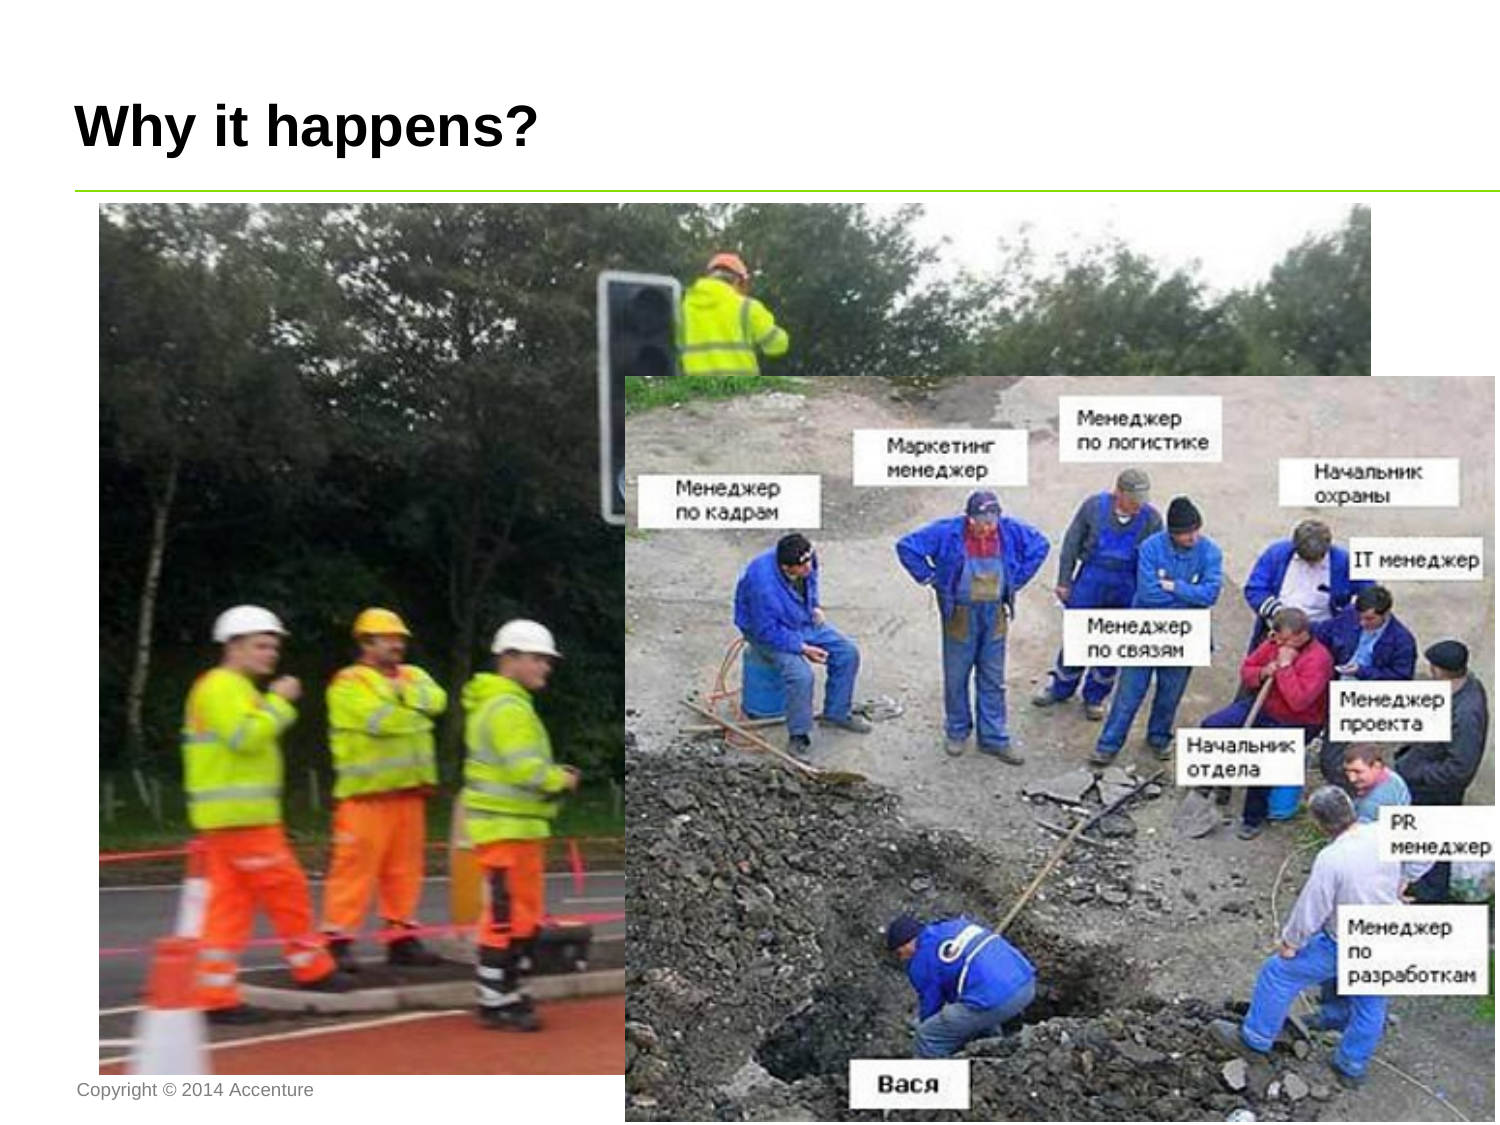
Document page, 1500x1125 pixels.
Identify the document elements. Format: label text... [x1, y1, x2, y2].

title Why it happens? [74, 51, 1500, 201]
picture [99, 203, 1495, 1123]
